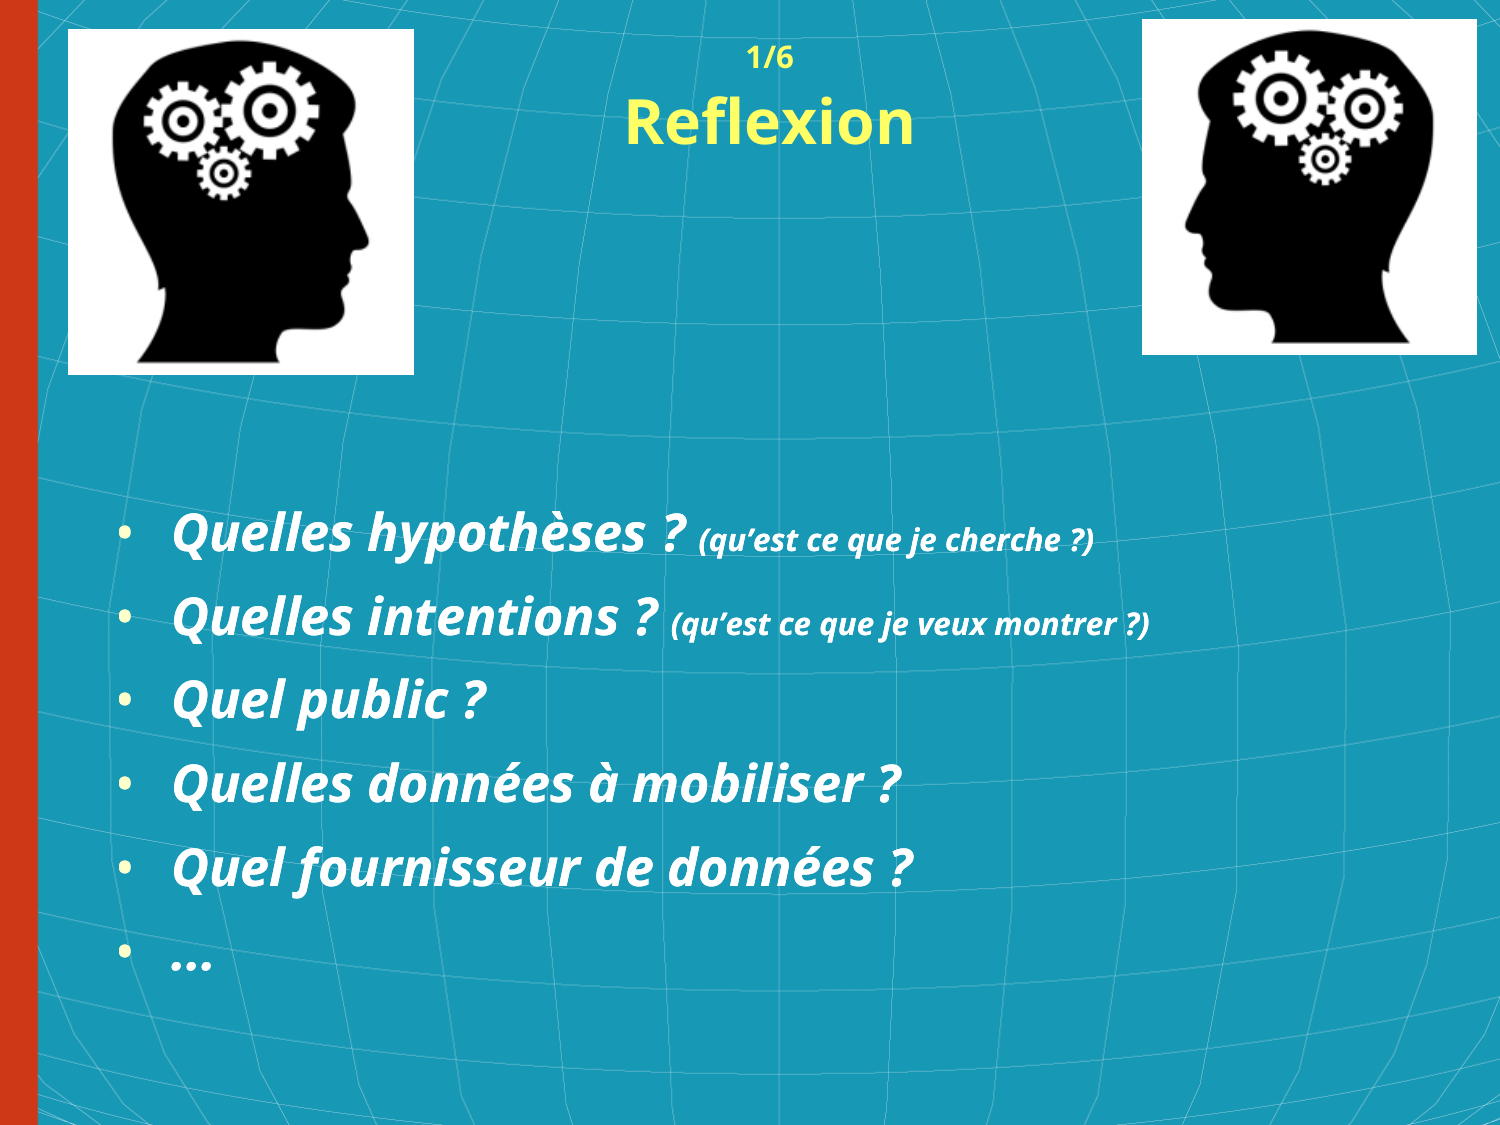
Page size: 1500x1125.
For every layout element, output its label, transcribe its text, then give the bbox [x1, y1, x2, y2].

title 1/6 Reflexion [64, 20, 1142, 178]
list Quelles hypothèses ? (qu’est ce que je cherche ?) Quelles intentions ? (qu’est ce que je veux montrer ?) Quel public ? Quelles données à mobiliser ? Quel fournisseur de données ? ... [59, 496, 1477, 969]
picture [0, 0, 1500, 1125]
